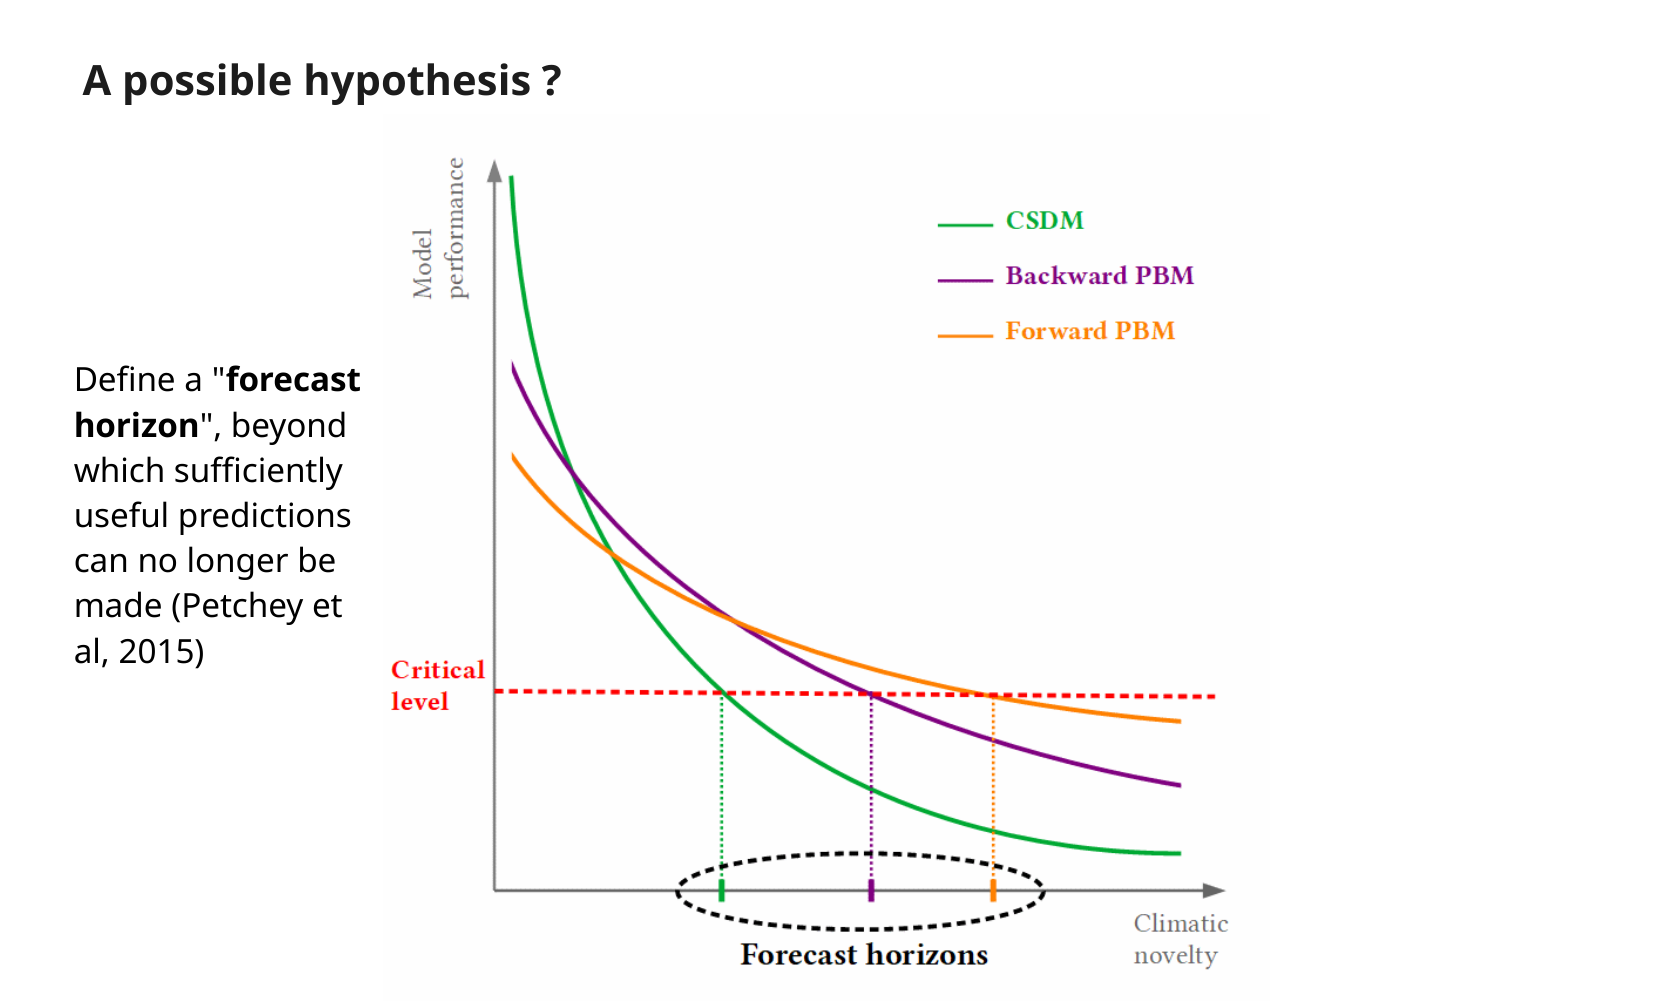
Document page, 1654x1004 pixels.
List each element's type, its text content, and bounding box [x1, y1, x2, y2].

picture [383, 114, 1270, 1001]
text_box A possible hypothesis ? [82, 51, 1571, 130]
text_box Define a "forecast horizon", beyond which sufficiently useful predictions can no longer be made (Petchey et al, 2015) [59, 348, 402, 603]
